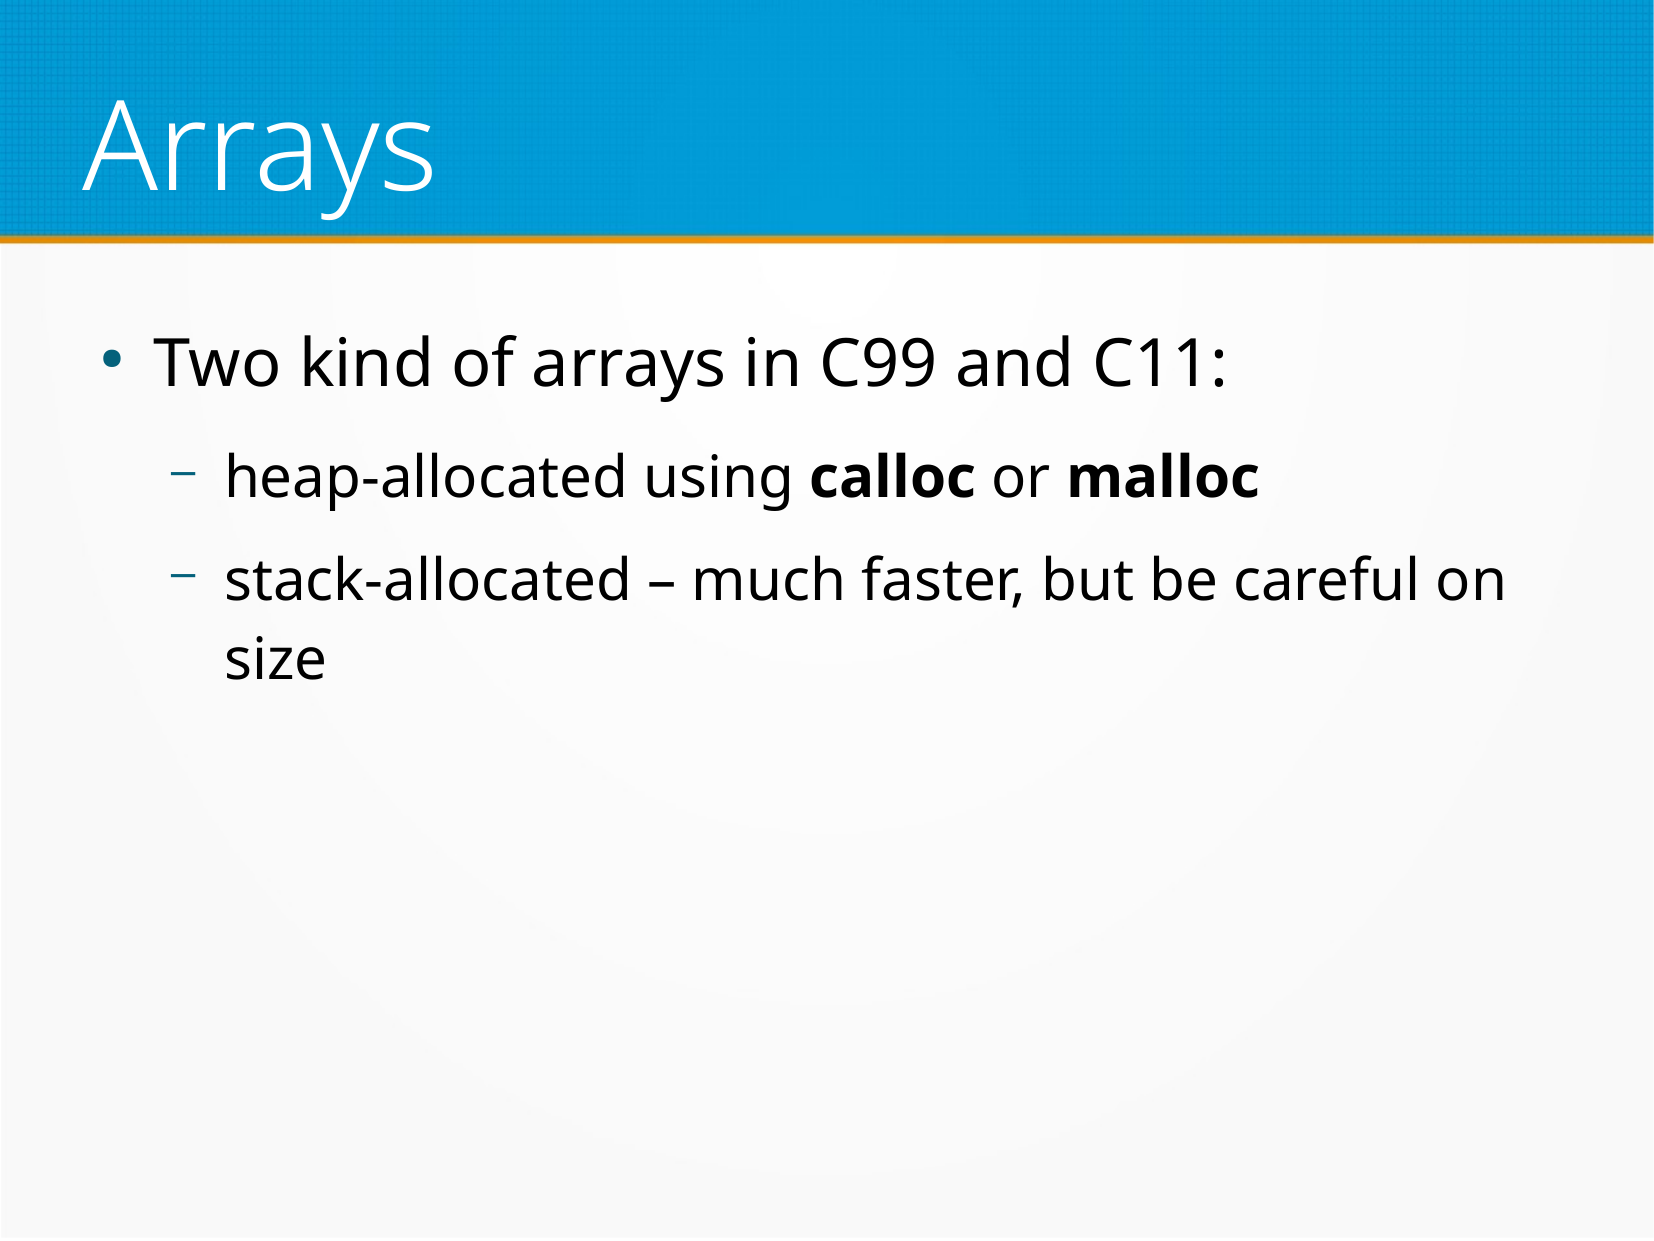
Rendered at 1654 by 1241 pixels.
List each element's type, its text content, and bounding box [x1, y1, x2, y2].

title Arrays [82, 19, 1571, 227]
picture [0, 233, 1654, 1241]
list Two kind of arrays in C99 and C11: heap-allocated using calloc or malloc stack-allocated – much faster, but be careful on size [82, 315, 1563, 1081]
